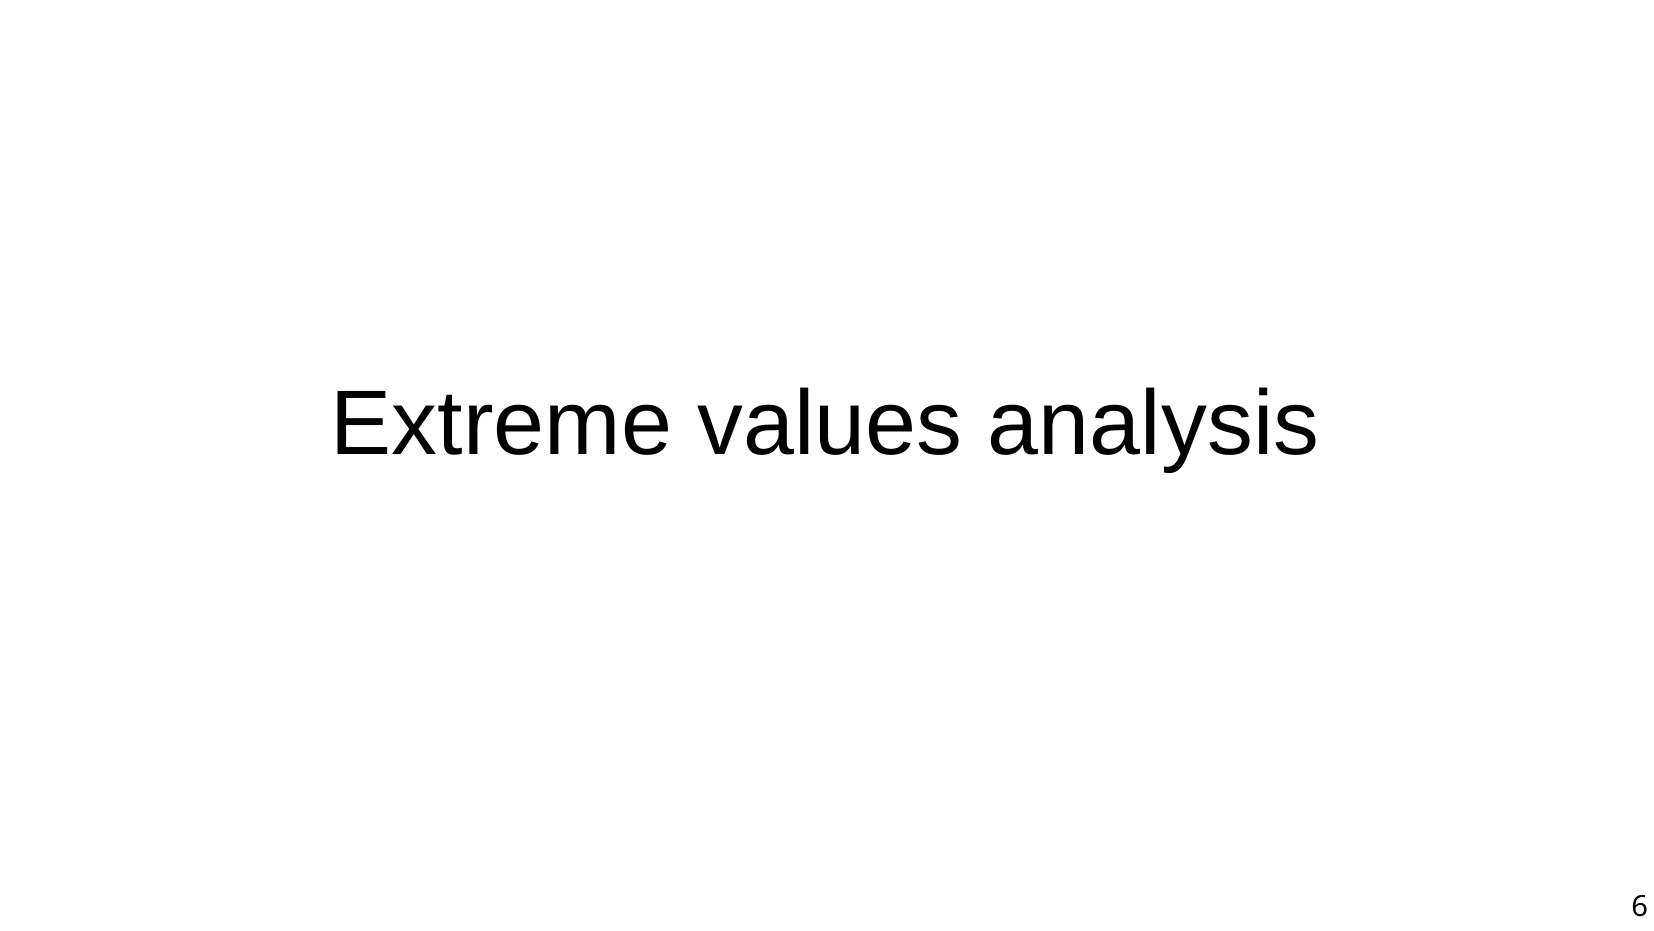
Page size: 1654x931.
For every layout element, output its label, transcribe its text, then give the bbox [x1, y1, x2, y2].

title Extreme values analysis [81, 345, 1570, 501]
